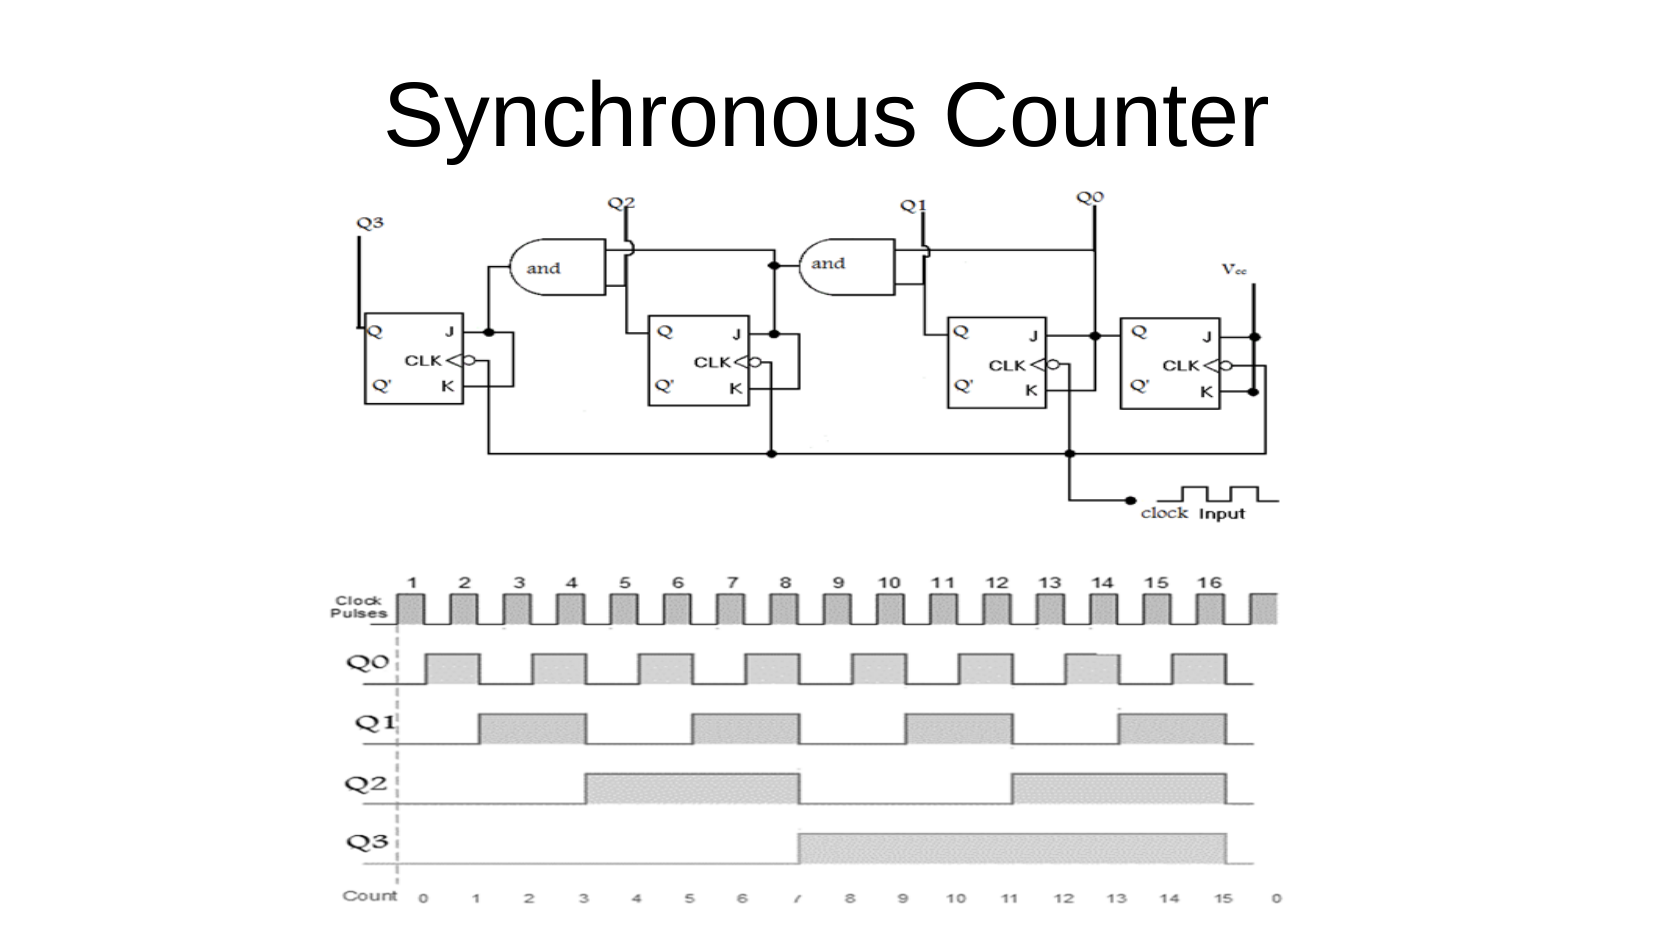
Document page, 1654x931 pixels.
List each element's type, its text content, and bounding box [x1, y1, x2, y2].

picture [347, 179, 1336, 541]
title Synchronous Counter [82, 37, 1571, 193]
picture [324, 569, 1336, 910]
